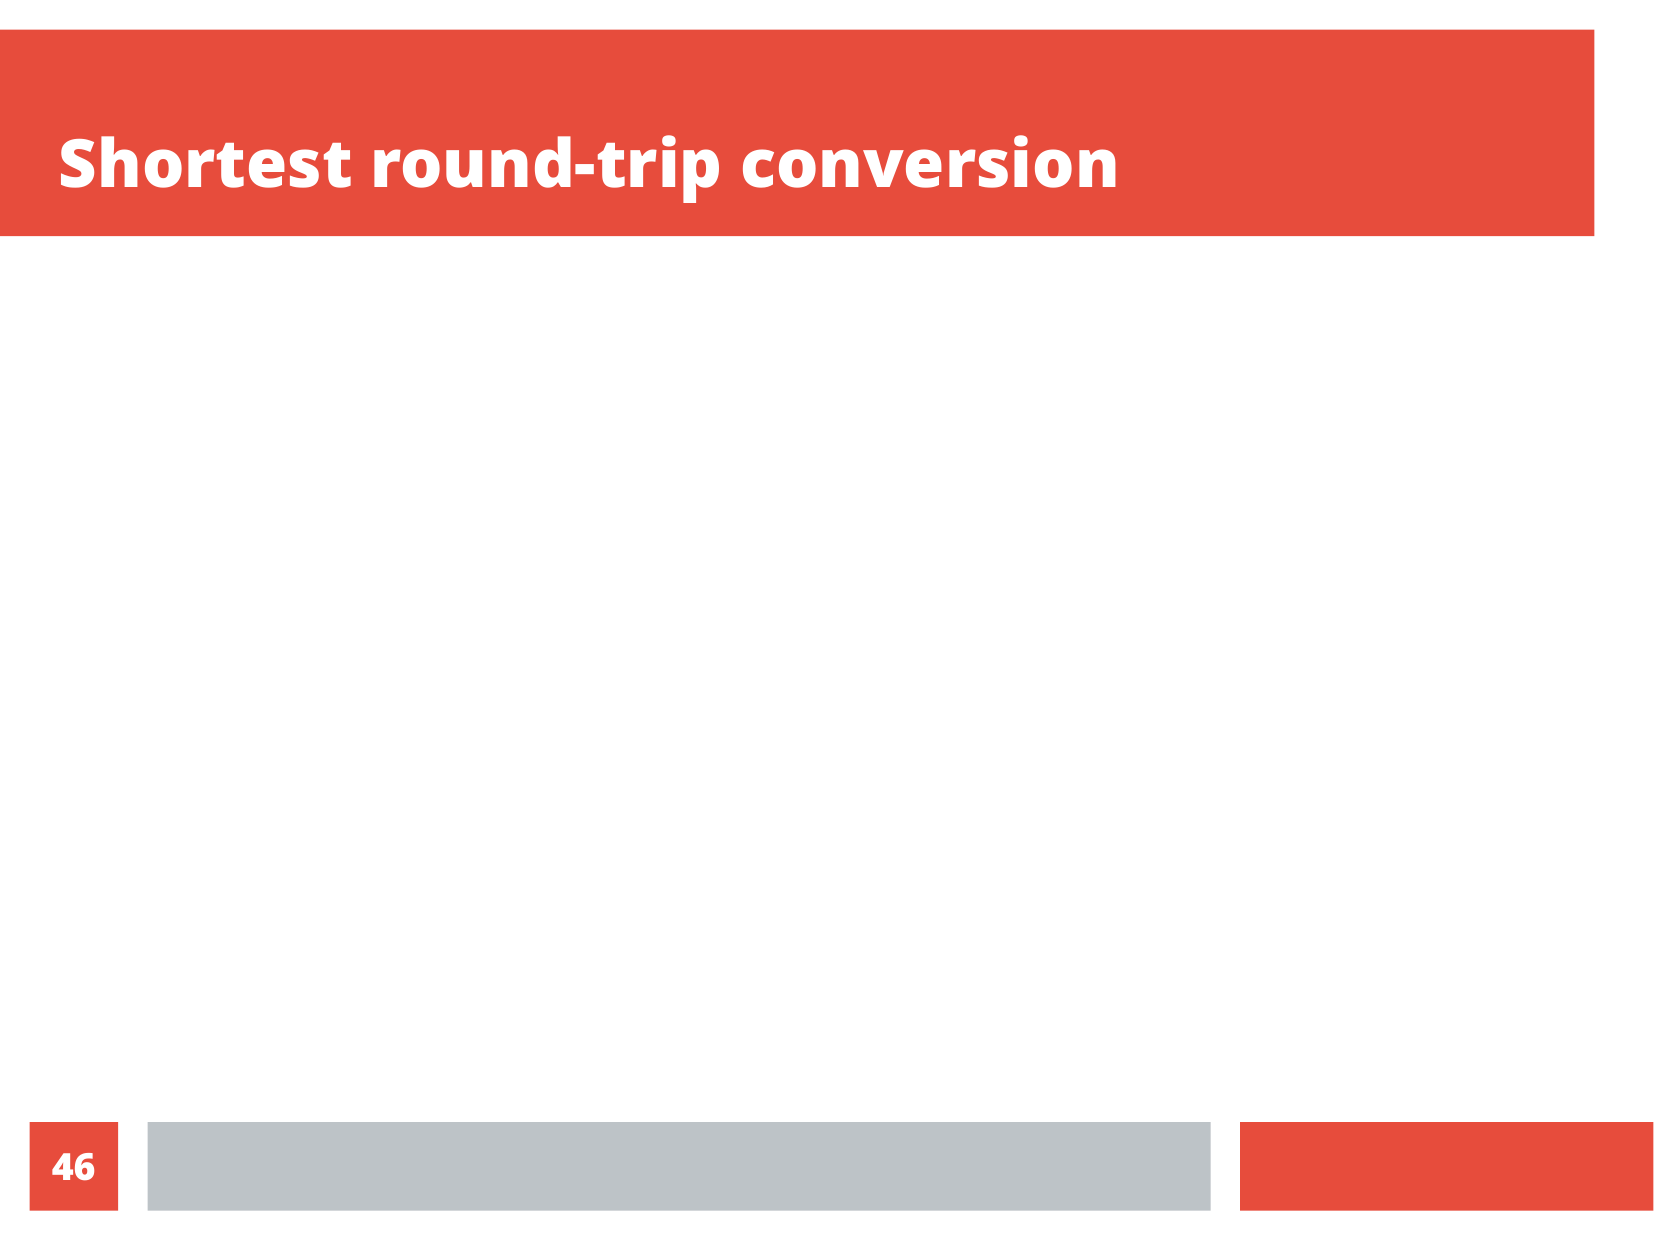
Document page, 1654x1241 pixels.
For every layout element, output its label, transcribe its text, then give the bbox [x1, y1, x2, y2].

title Shortest round-trip conversion [59, 59, 1595, 207]
